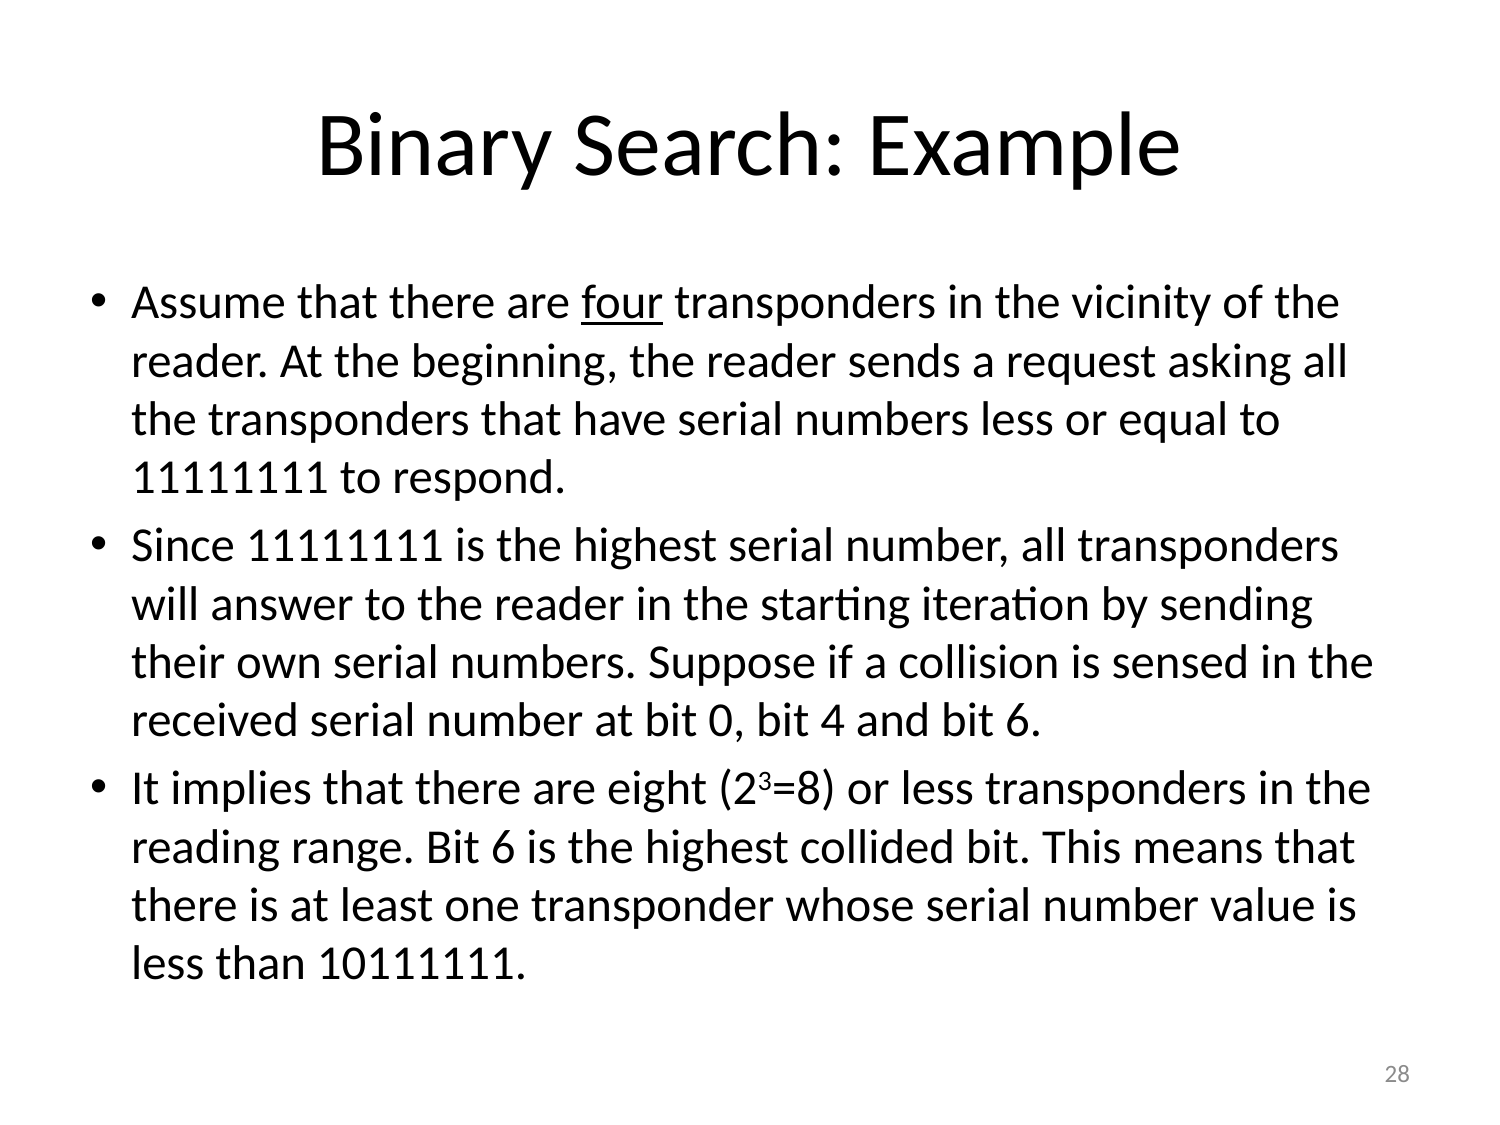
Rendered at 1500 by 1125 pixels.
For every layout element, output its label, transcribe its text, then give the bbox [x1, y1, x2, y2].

slide_number <number> [1074, 1042, 1425, 1103]
title Binary Search: Example [75, 45, 1425, 233]
list Assume that there are four transponders in the vicinity of the reader. At the beginning, the reader sends a request asking all the transponders that have serial numbers less or equal to 11111111 to respond. Since 11111111 is the highest serial number, all transponders will answer to the reader in the starting iteration by sending their own serial numbers. Suppose if a collision is sensed in the received serial number at bit 0, bit 4 and bit 6. It implies that there are eight (23=8) or less transponders in the reading range. Bit 6 is the highest collided bit. This means that there is at least one transponder whose serial number value is less than 10111111. [75, 262, 1425, 1005]
